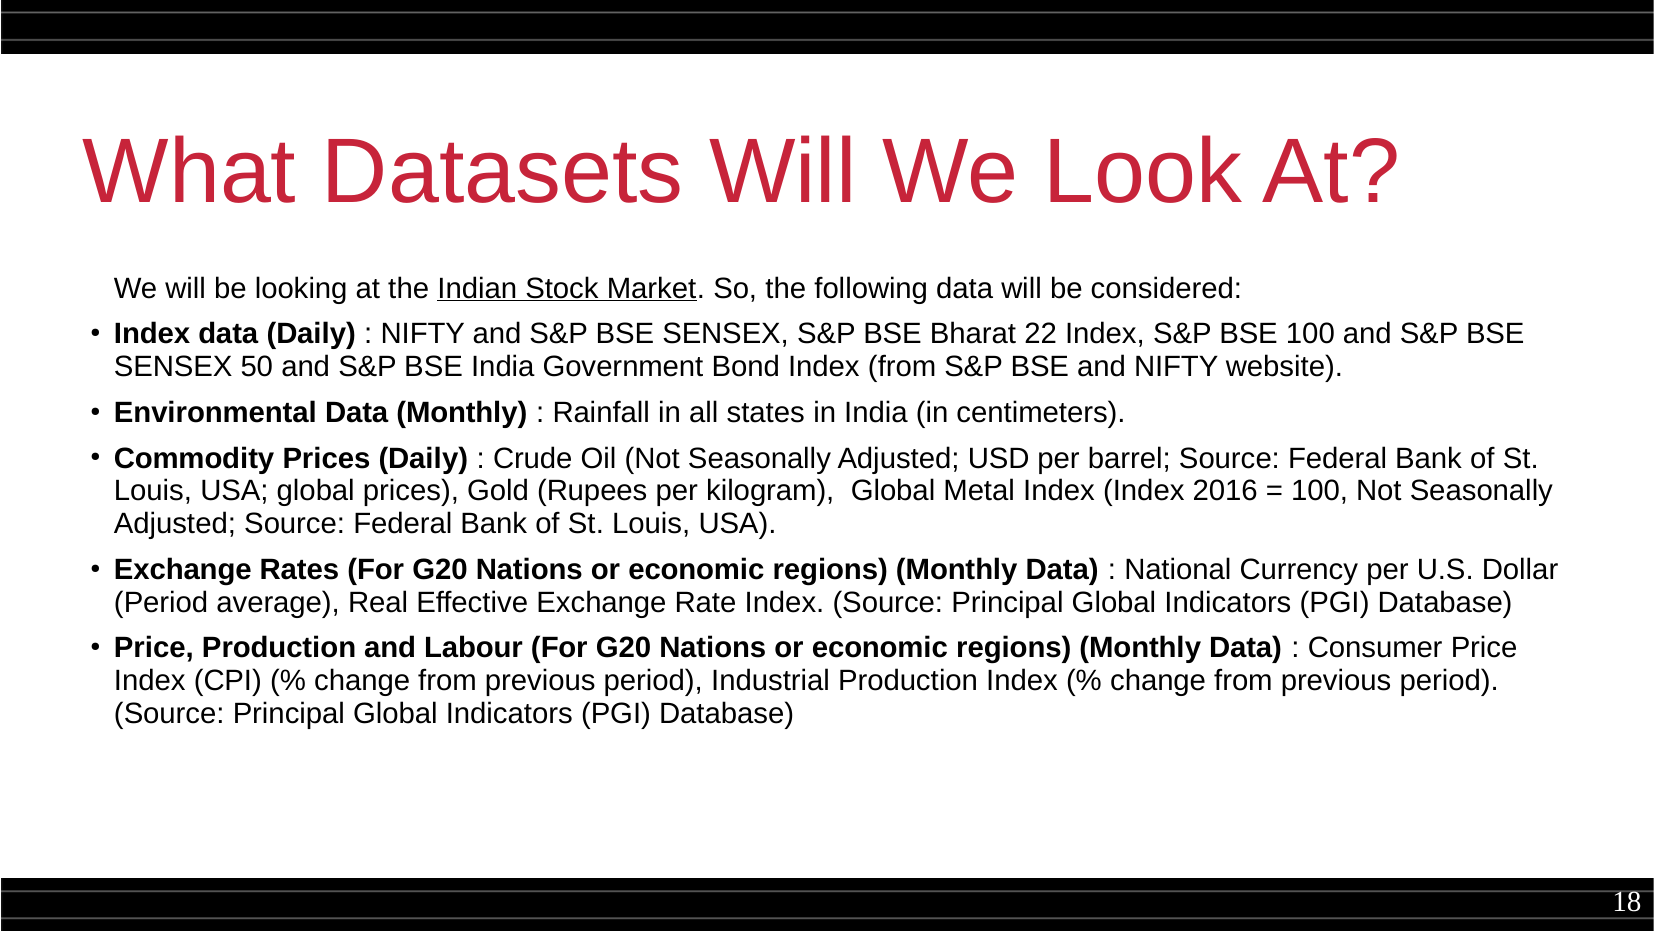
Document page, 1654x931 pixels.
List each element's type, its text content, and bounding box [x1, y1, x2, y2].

list We will be looking at the Indian Stock Market. So, the following data will be considered: Index data (Daily) : NIFTY and S&P BSE SENSEX, S&P BSE Bharat 22 Index, S&P BSE 100 and S&P BSE SENSEX 50 and S&P BSE India Government Bond Index (from S&P BSE and NIFTY website). Environmental Data (Monthly) : Rainfall in all states in India (in centimeters). Commodity Prices (Daily) : Crude Oil (Not Seasonally Adjusted; USD per barrel; Source: Federal Bank of St. Louis, USA; global prices), Gold (Rupees per kilogram), Global Metal Index (Index 2016 = 100, Not Seasonally Adjusted; Source: Federal Bank of St. Louis, USA). Exchange Rates (For G20 Nations or economic regions) (Monthly Data) : National Currency per U.S. Dollar (Period average), Real Effective Exchange Rate Index. (Source: Principal Global Indicators (PGI) Database) Price, Production and Labour (For G20 Nations or economic regions) (Monthly Data) : Consumer Price Index (CPI) (% change from previous period), Industrial Production Index (% change from previous period). (Source: Principal Global Indicators (PGI) Database) [82, 271, 1571, 758]
picture [1, 0, 1654, 54]
picture [1, 878, 1654, 931]
title What Datasets Will We Look At? [82, 92, 1571, 249]
